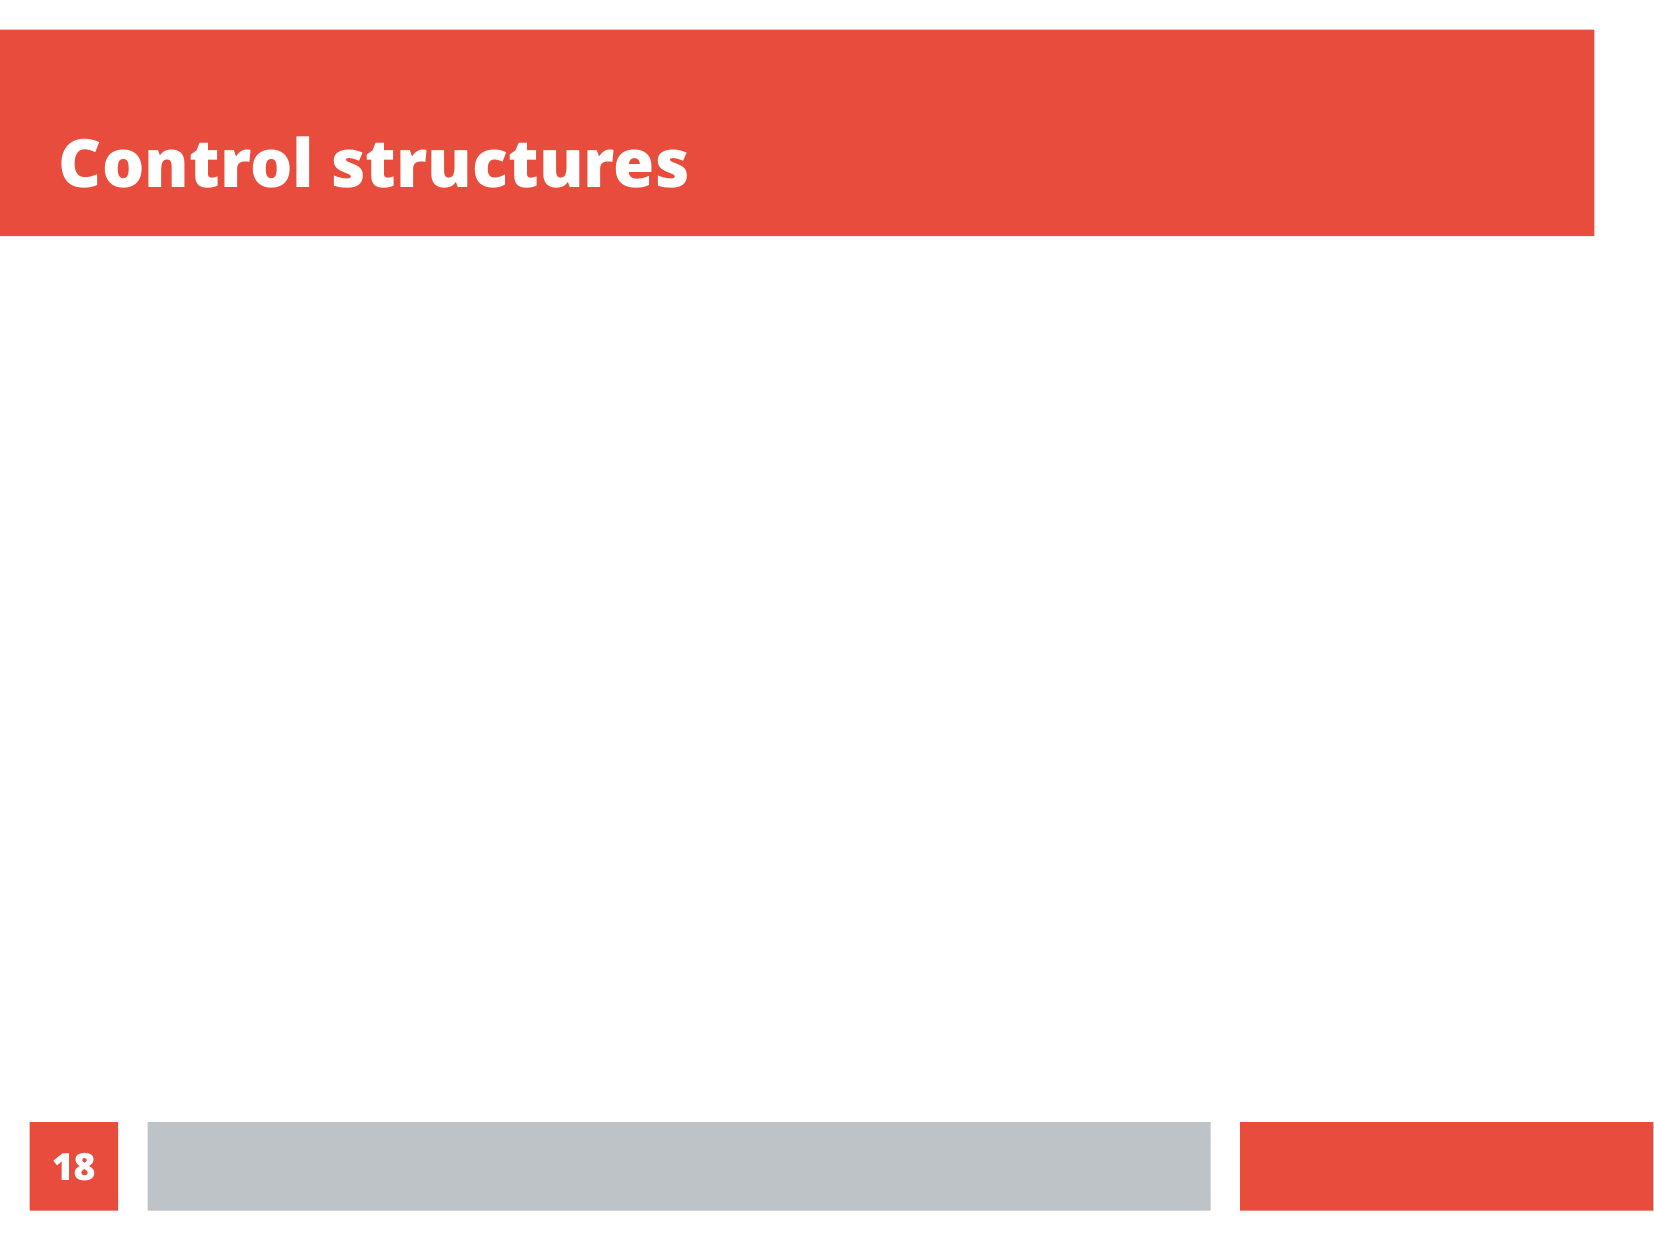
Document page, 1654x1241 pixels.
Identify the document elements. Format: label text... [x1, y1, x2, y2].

title Control structures [59, 59, 1595, 207]
